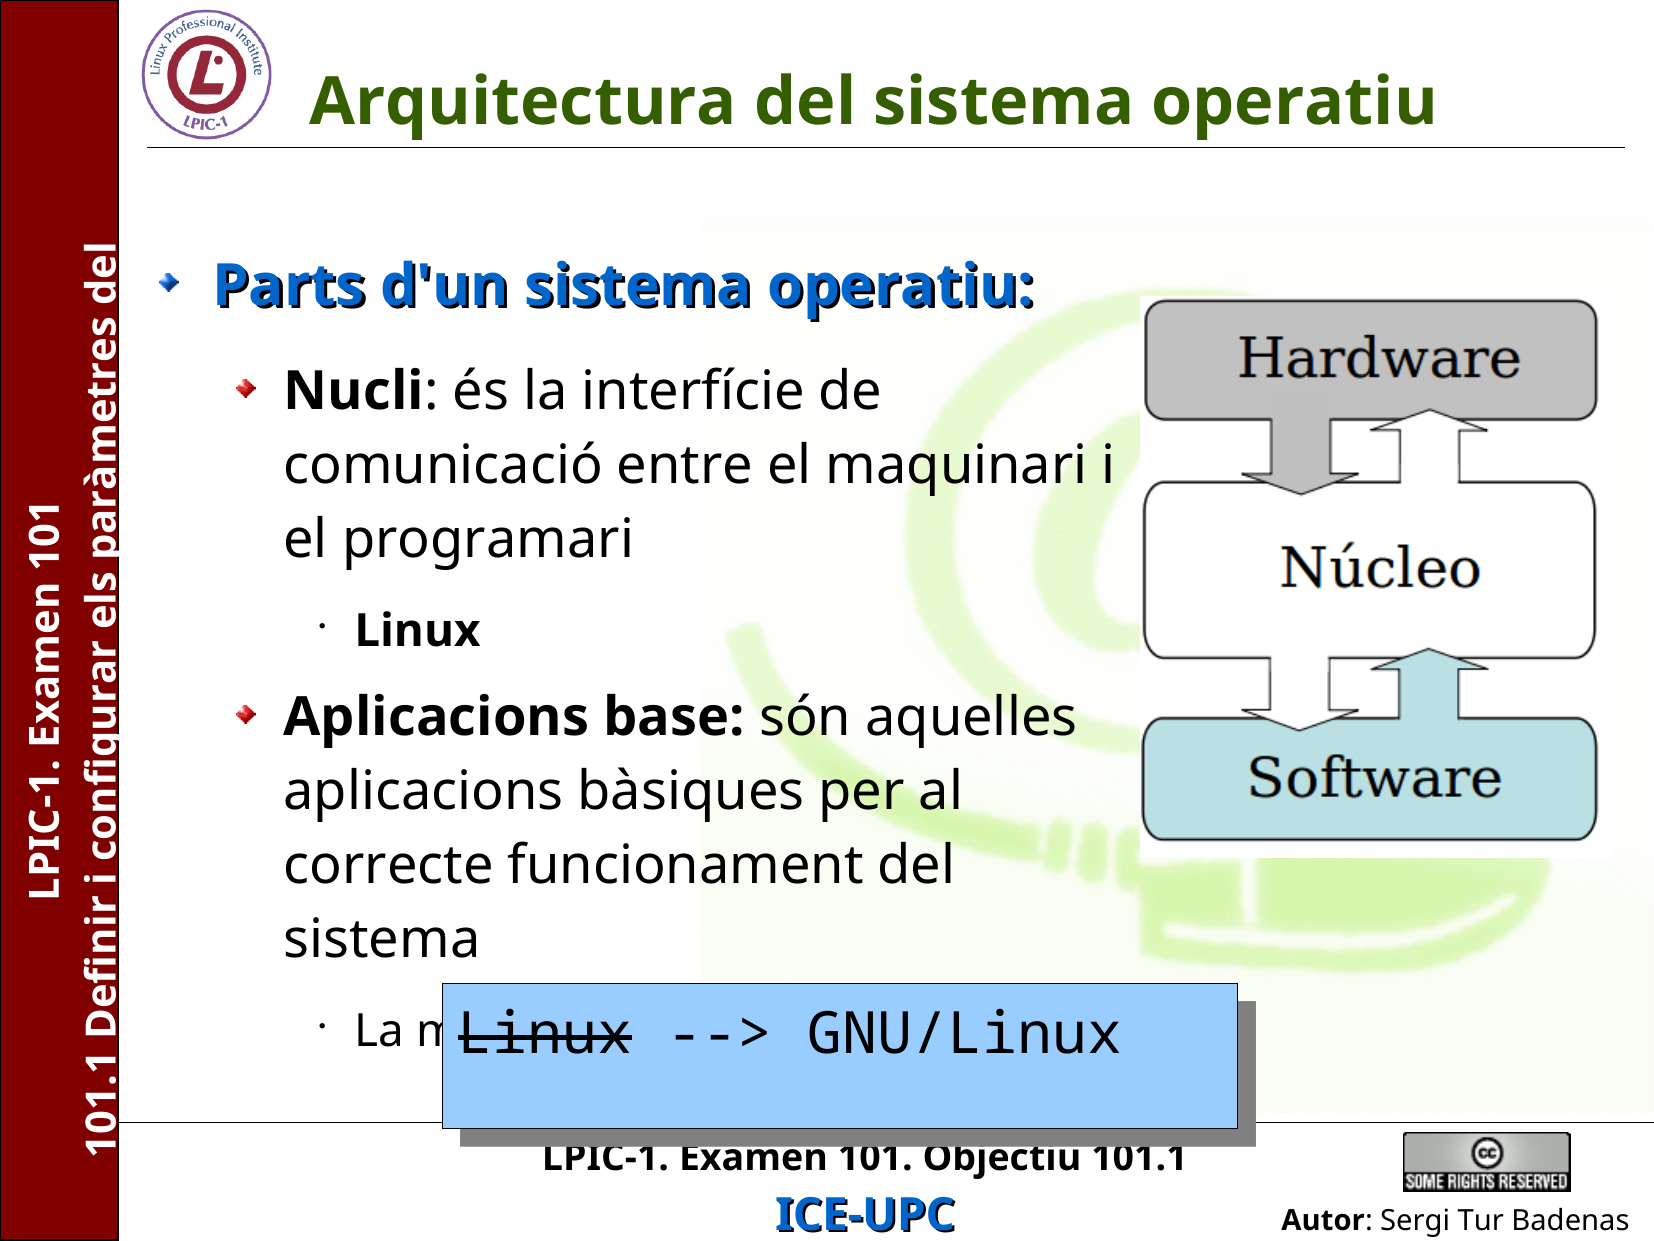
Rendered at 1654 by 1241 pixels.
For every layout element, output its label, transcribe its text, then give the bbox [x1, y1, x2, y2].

picture [700, 217, 1654, 1113]
title Arquitectura del sistema operatiu [129, 55, 1619, 142]
picture [1403, 1132, 1571, 1192]
picture [135, 5, 277, 55]
text_box Linux --> GNU/Linux [442, 983, 1238, 1095]
list Parts d'un sistema operatiu: Nucli: és la interfície de comunicació entre el maquinari i el programari Linux Aplicacions base: són aquelles aplicacions bàsiques per al correcte funcionament del sistema La majoria d'aplicacions són de GNU [141, 242, 1141, 1078]
